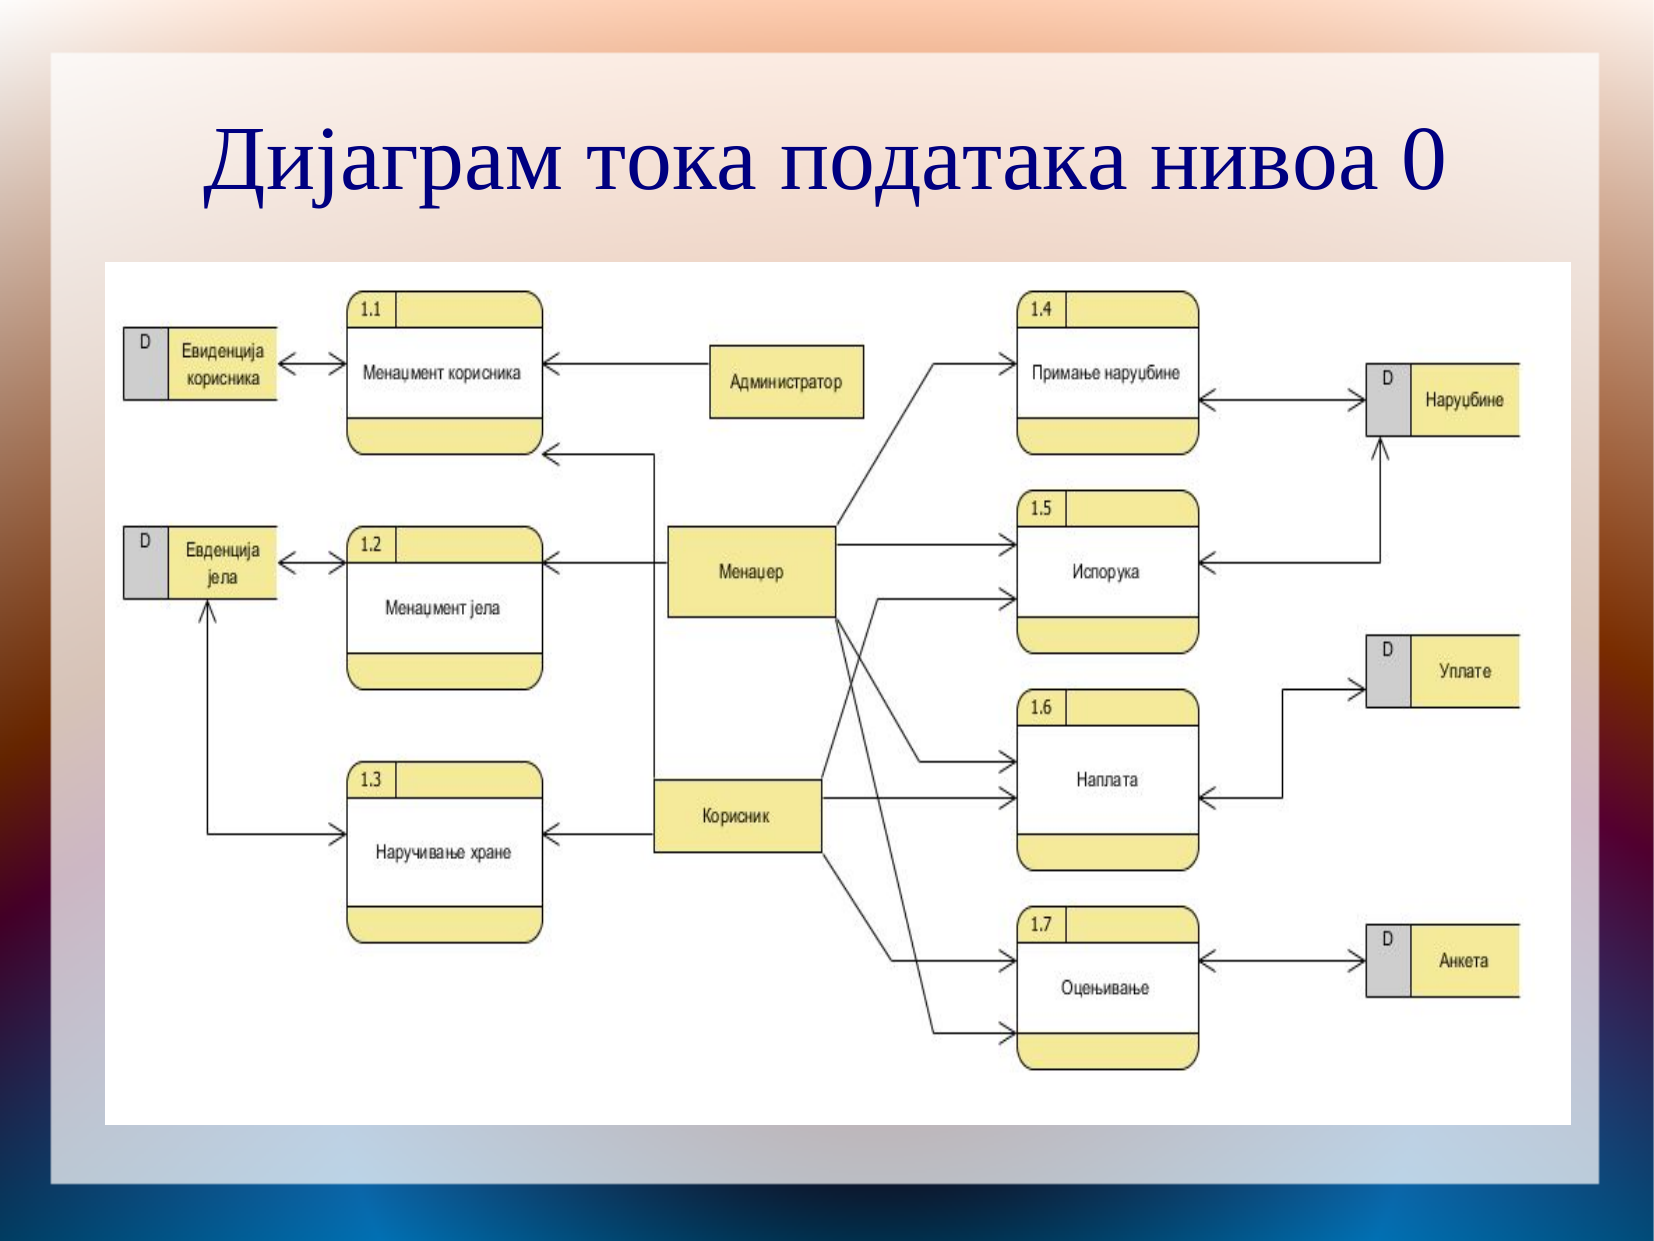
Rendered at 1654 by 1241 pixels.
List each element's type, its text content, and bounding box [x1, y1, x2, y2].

picture [0, 0, 1654, 1241]
title Дијаграм тока података нивоа 0 [82, 55, 1571, 263]
